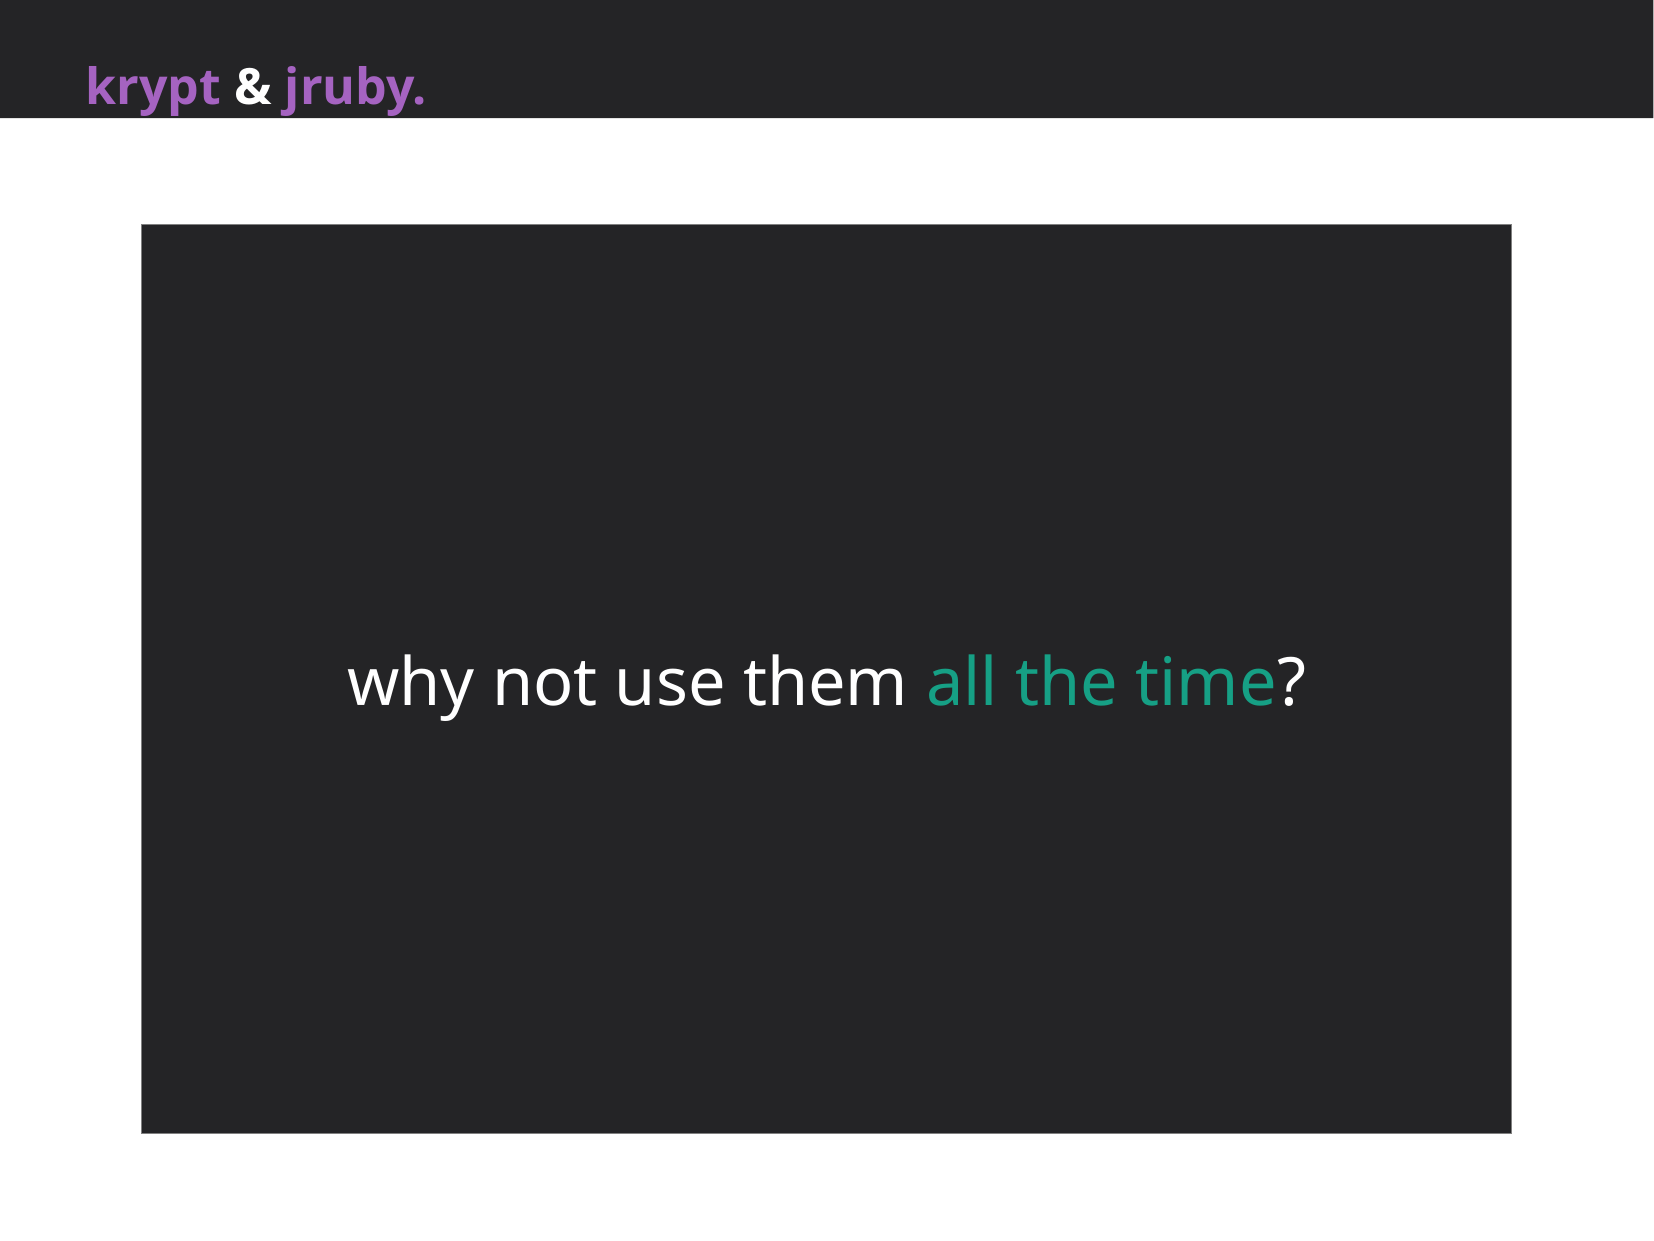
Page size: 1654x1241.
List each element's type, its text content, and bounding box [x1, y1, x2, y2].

text_box krypt & jruby. [70, 43, 1359, 119]
text_box [0, 0, 1654, 119]
text_box [165, 531, 1441, 1087]
text_box why not use them all the time? [141, 224, 1512, 1134]
